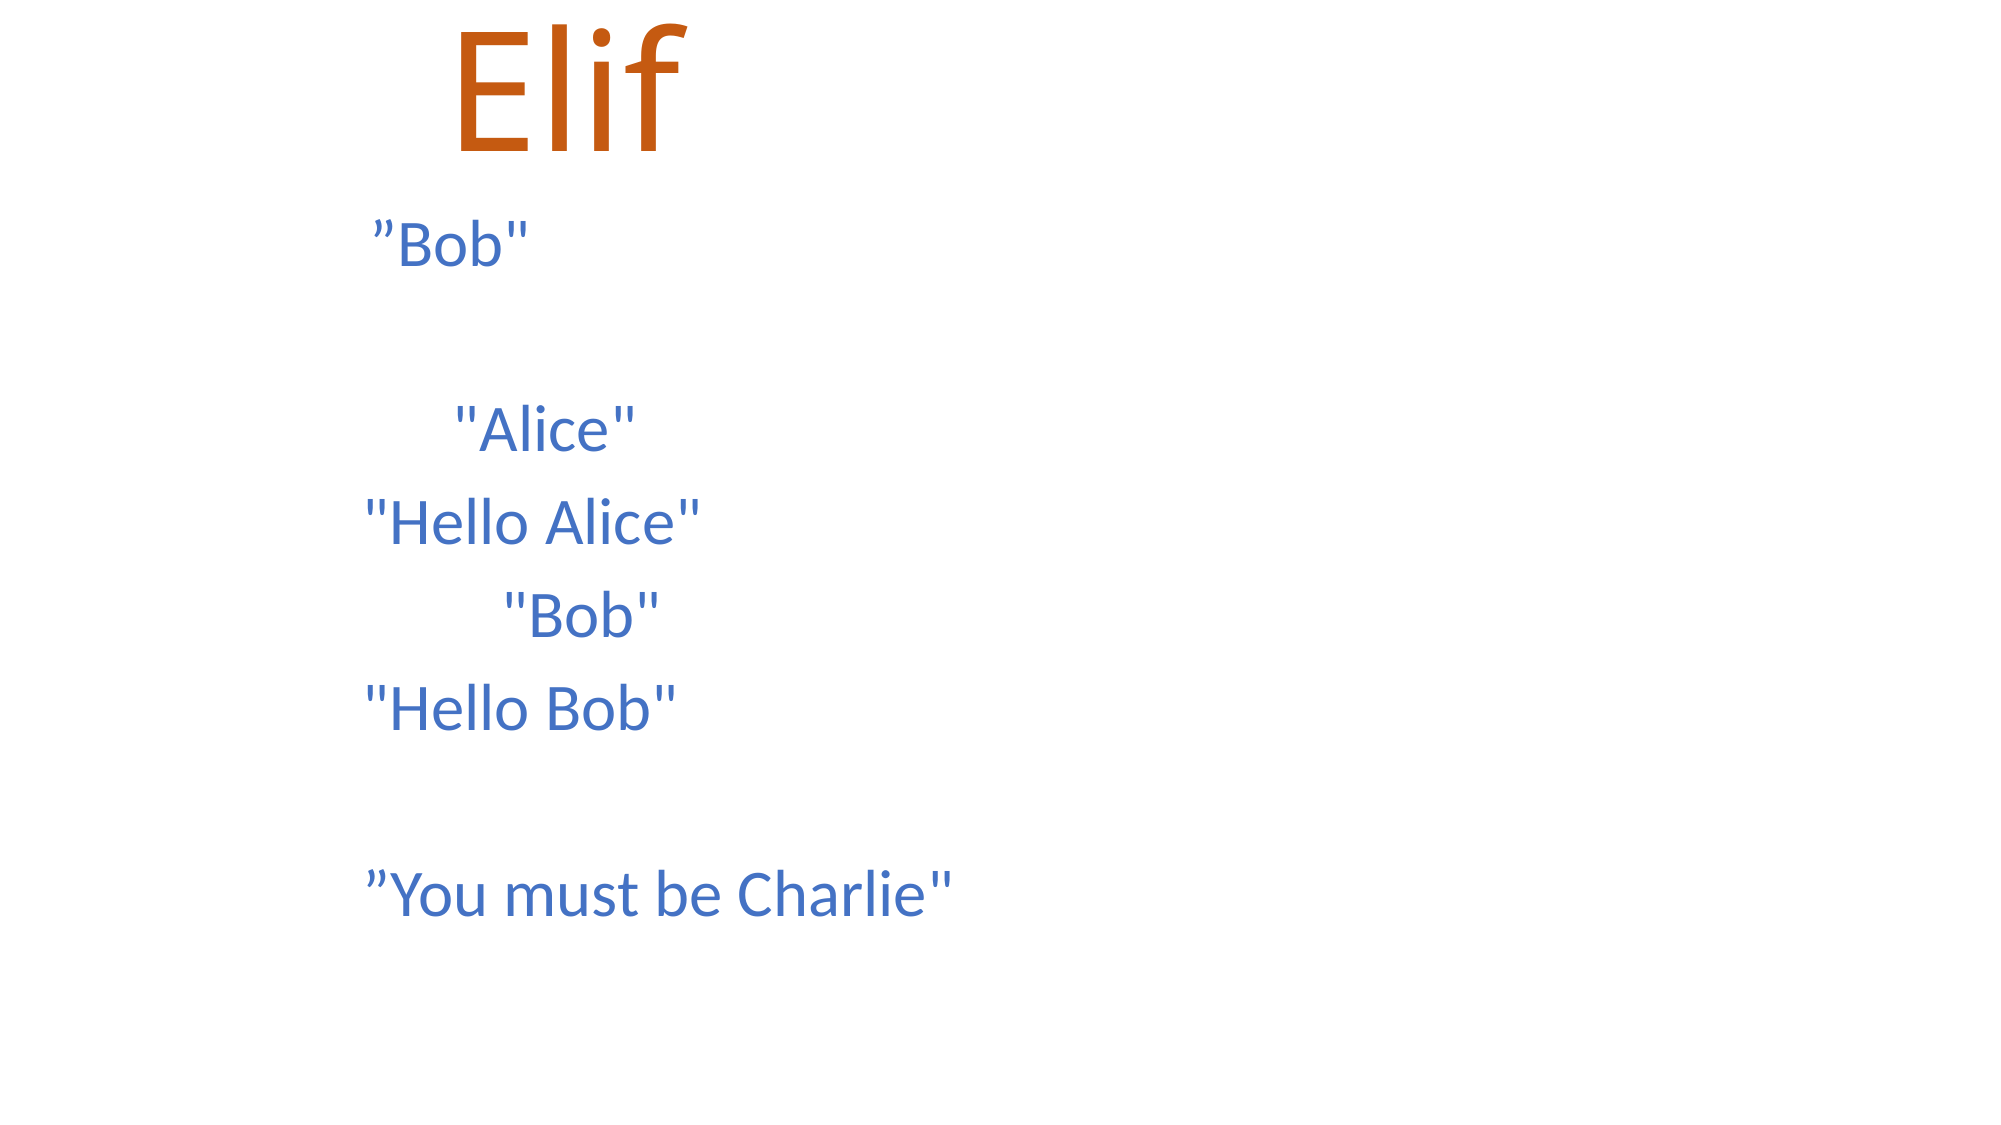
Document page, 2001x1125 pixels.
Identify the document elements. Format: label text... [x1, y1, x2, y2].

list Elif name = ”Bob" if name == "Alice": print("Hello Alice") elif name == "Bob": print("Hello Bob") else: print(”You must be Charlie") [137, 0, 1863, 1014]
